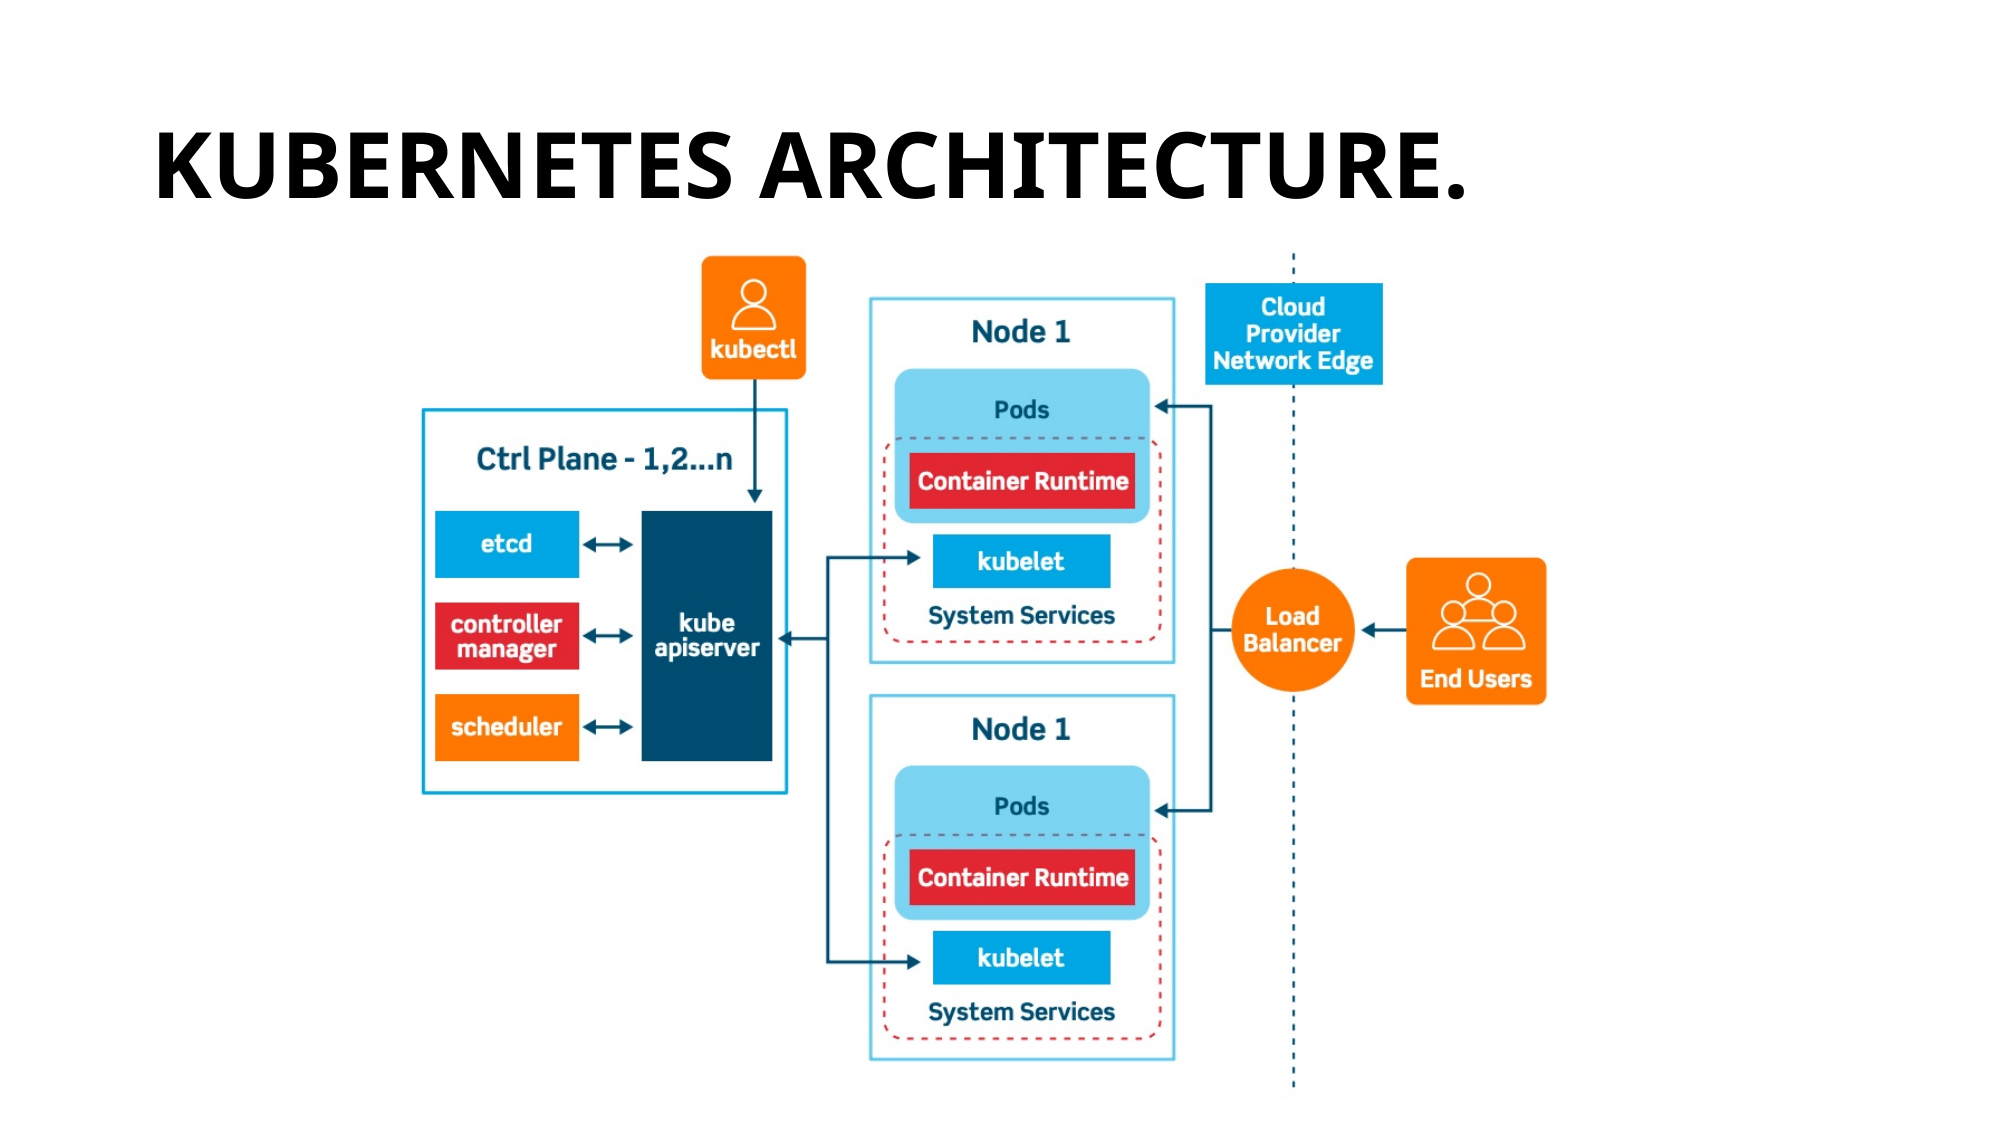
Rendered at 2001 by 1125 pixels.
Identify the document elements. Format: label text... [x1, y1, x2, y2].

title KUBERNETES ARCHITECTURE. [136, 59, 1862, 278]
picture [278, 205, 1752, 1113]
